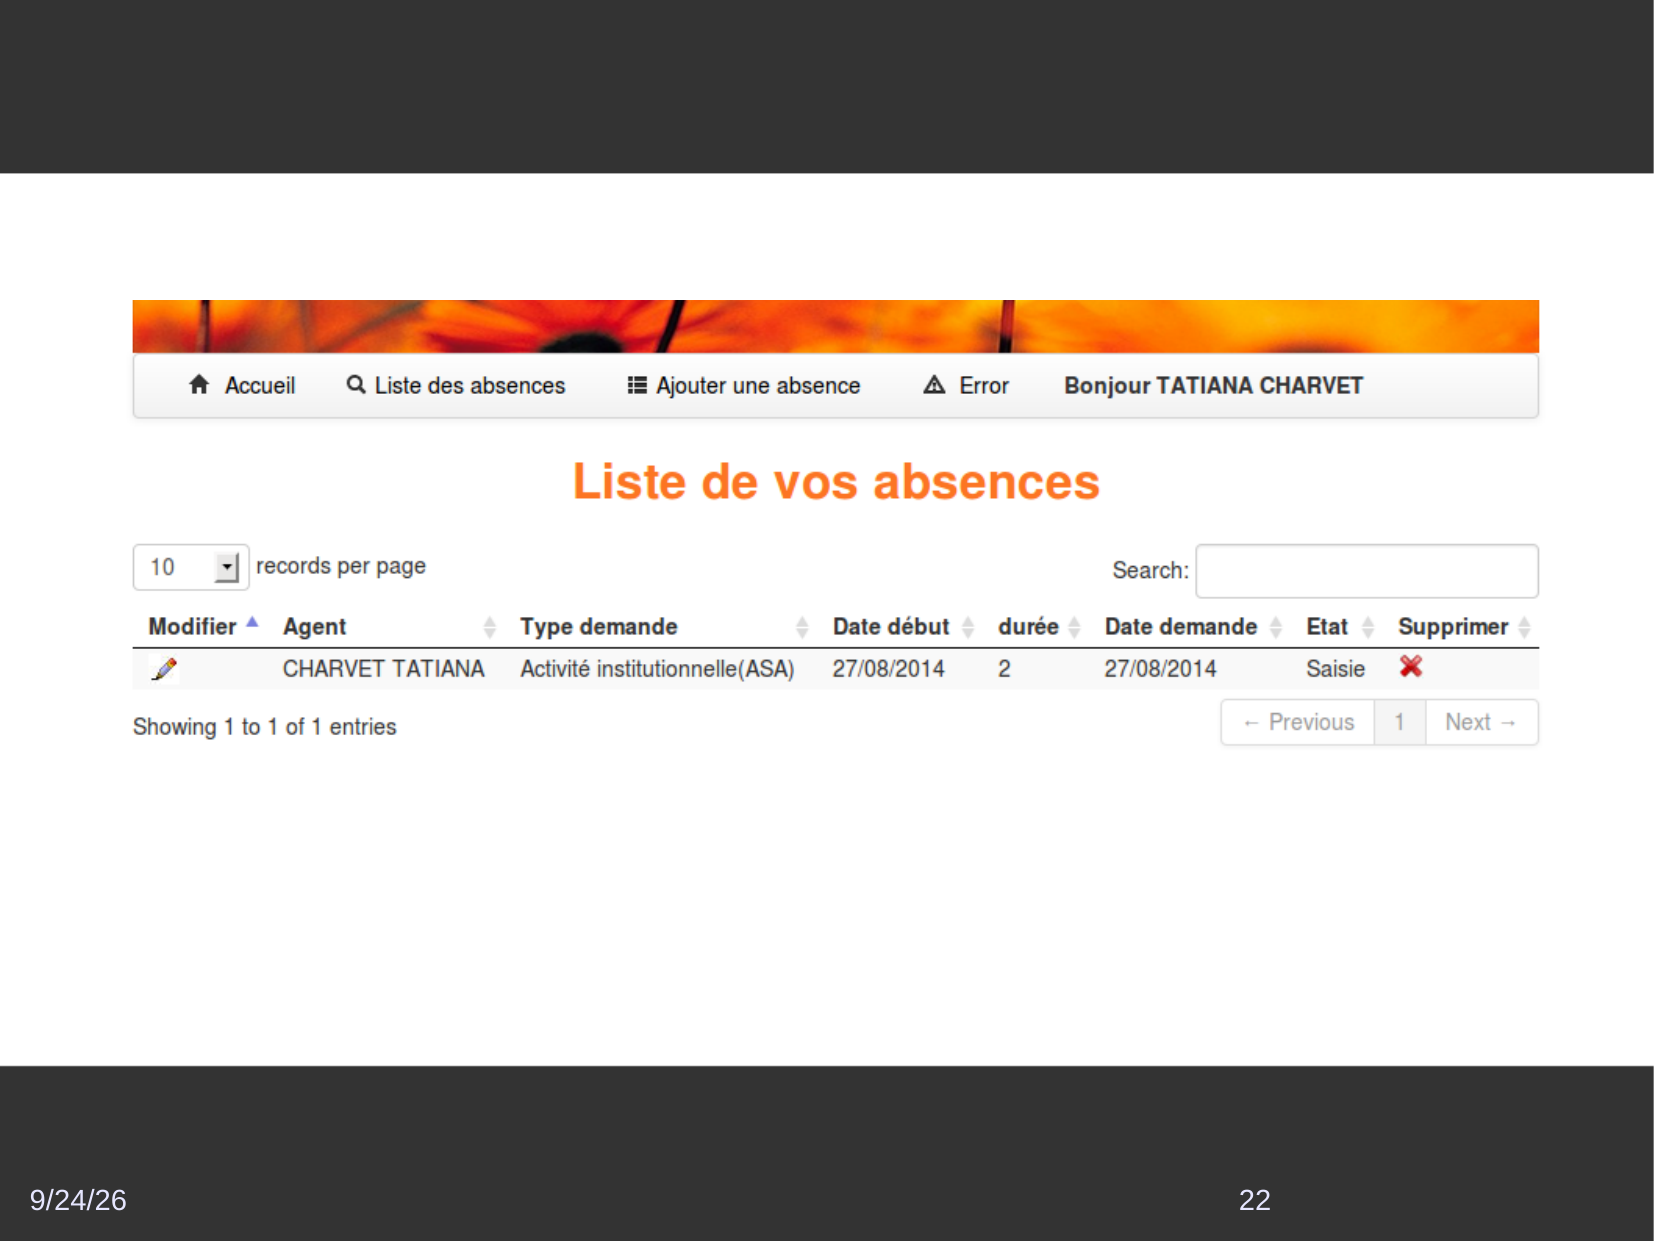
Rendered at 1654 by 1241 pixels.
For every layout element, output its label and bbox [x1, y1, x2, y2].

text_box [1238, 1181, 1625, 1241]
text_box [29, 1181, 566, 1241]
picture [83, 300, 1577, 940]
